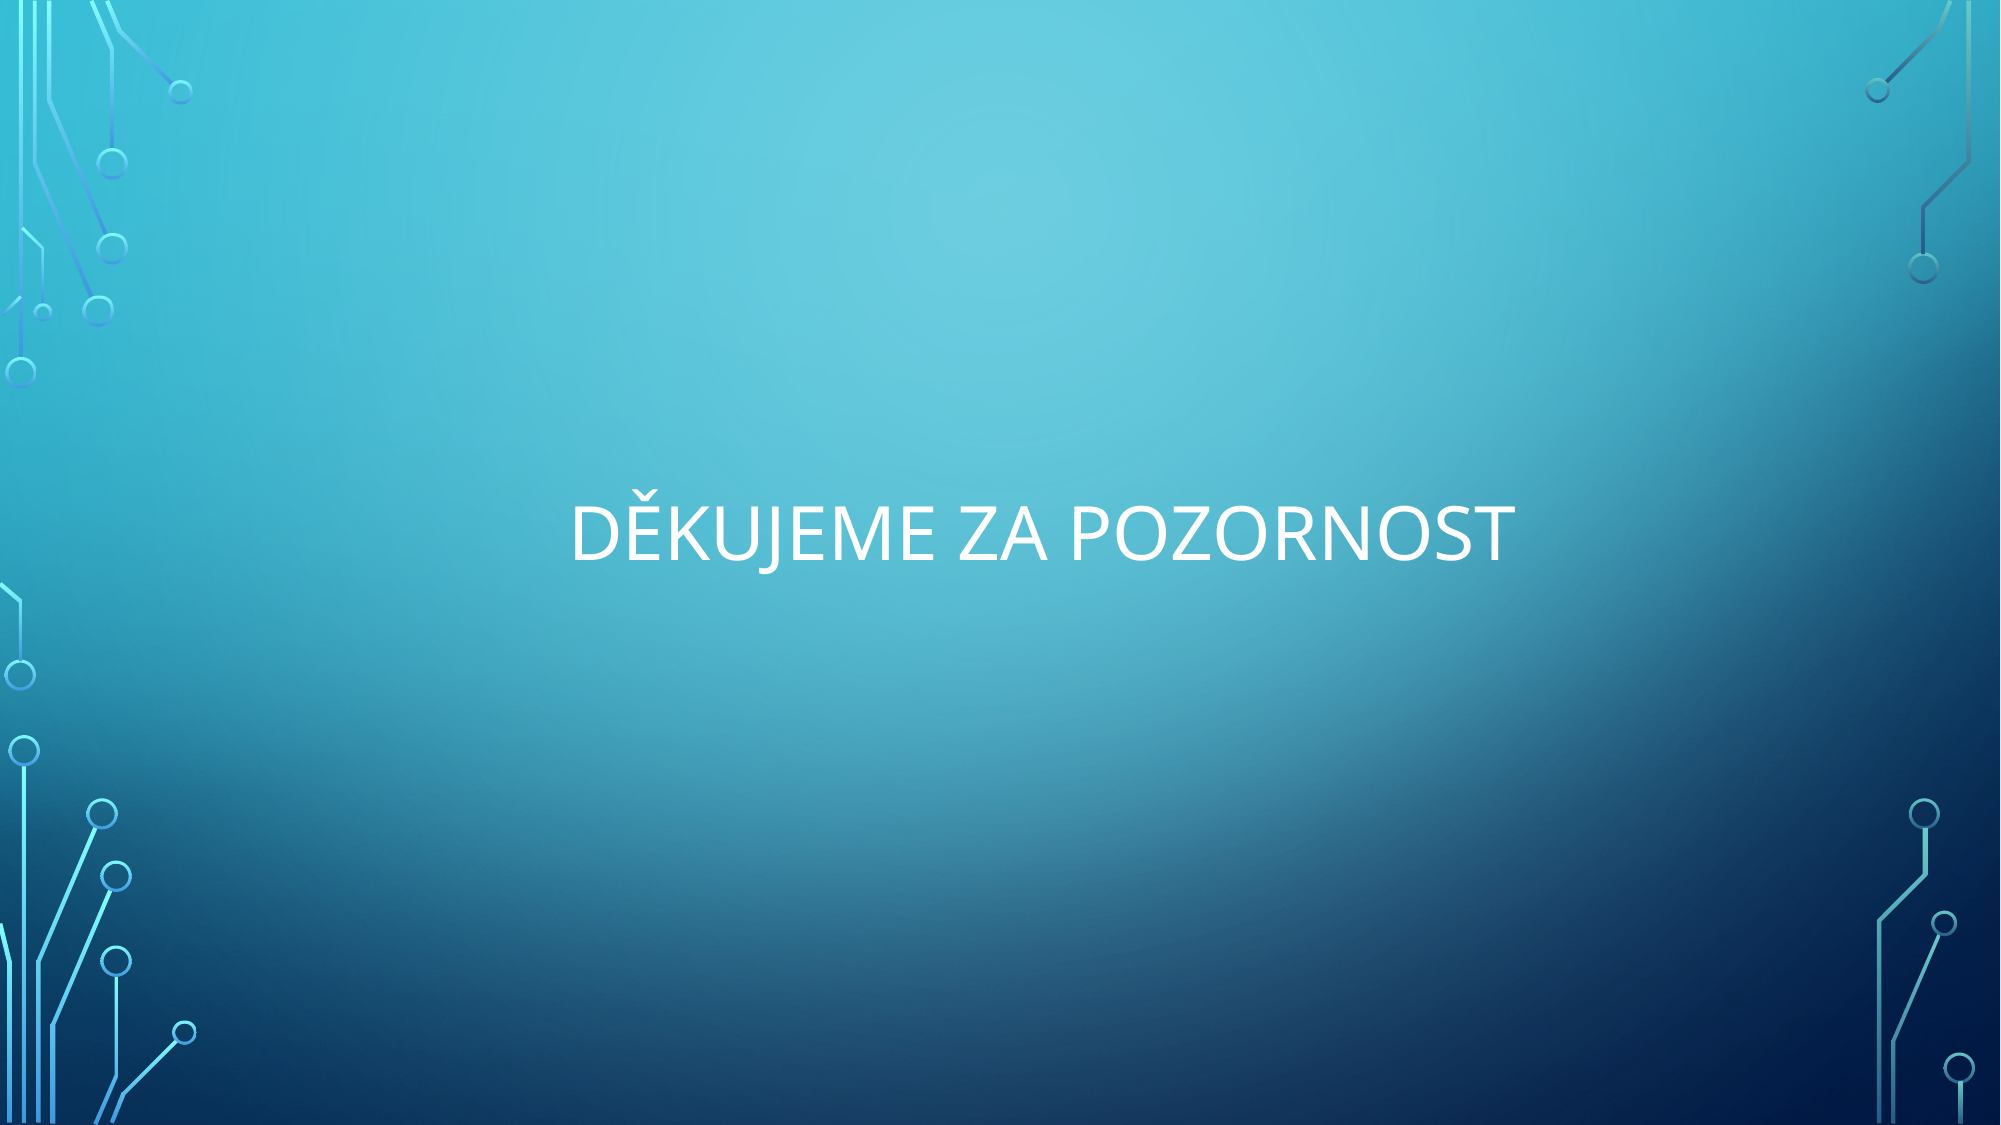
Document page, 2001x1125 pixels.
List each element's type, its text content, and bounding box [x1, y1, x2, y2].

title Děkujeme za pozornost [553, 415, 2000, 658]
